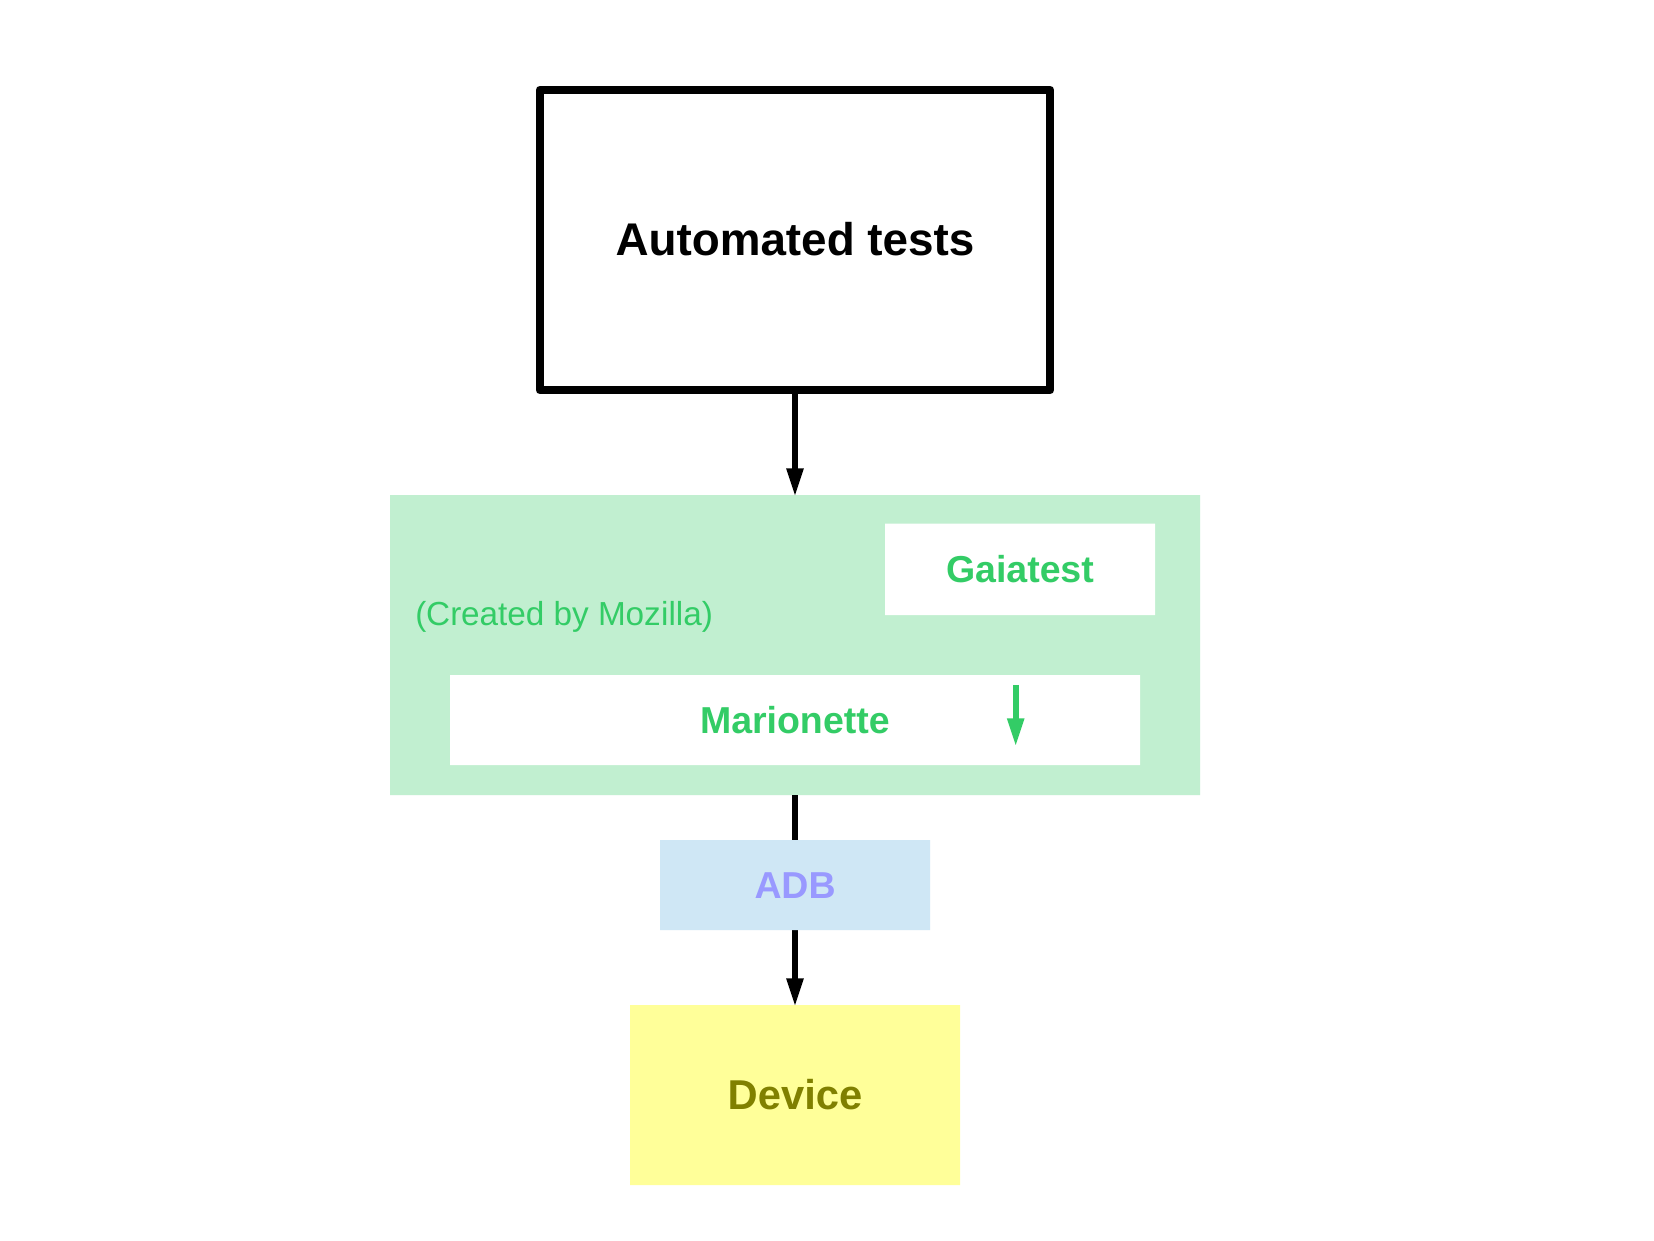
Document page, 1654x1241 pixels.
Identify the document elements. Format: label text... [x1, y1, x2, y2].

text_box Marionette [450, 675, 1141, 766]
text_box (Created by Mozilla) [400, 588, 729, 641]
text_box Gaiatest [885, 523, 1156, 616]
text_box Device [630, 1005, 961, 1186]
text_box Automated tests [540, 90, 1051, 391]
text_box [390, 495, 1201, 796]
text_box ADB [660, 840, 931, 931]
